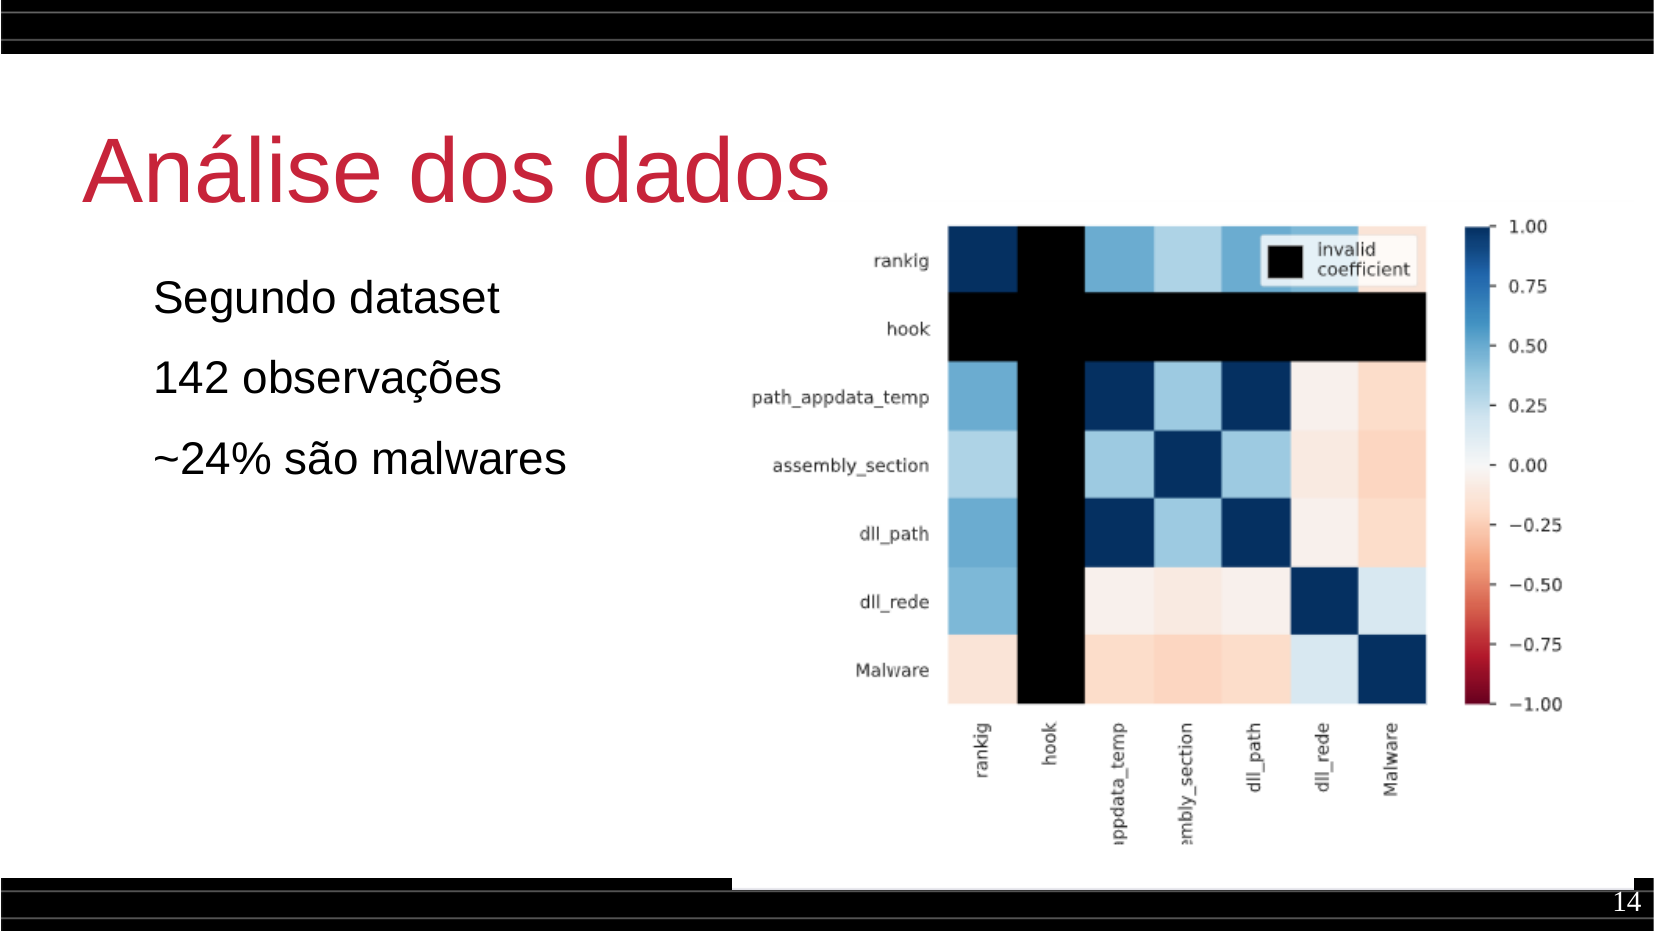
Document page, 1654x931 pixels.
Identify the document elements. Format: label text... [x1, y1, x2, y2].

picture [1, 0, 1654, 54]
title Análise dos dados [82, 92, 1571, 249]
list Segundo dataset 142 observações ~24% são malwares [82, 271, 732, 758]
picture [1, 200, 1654, 931]
